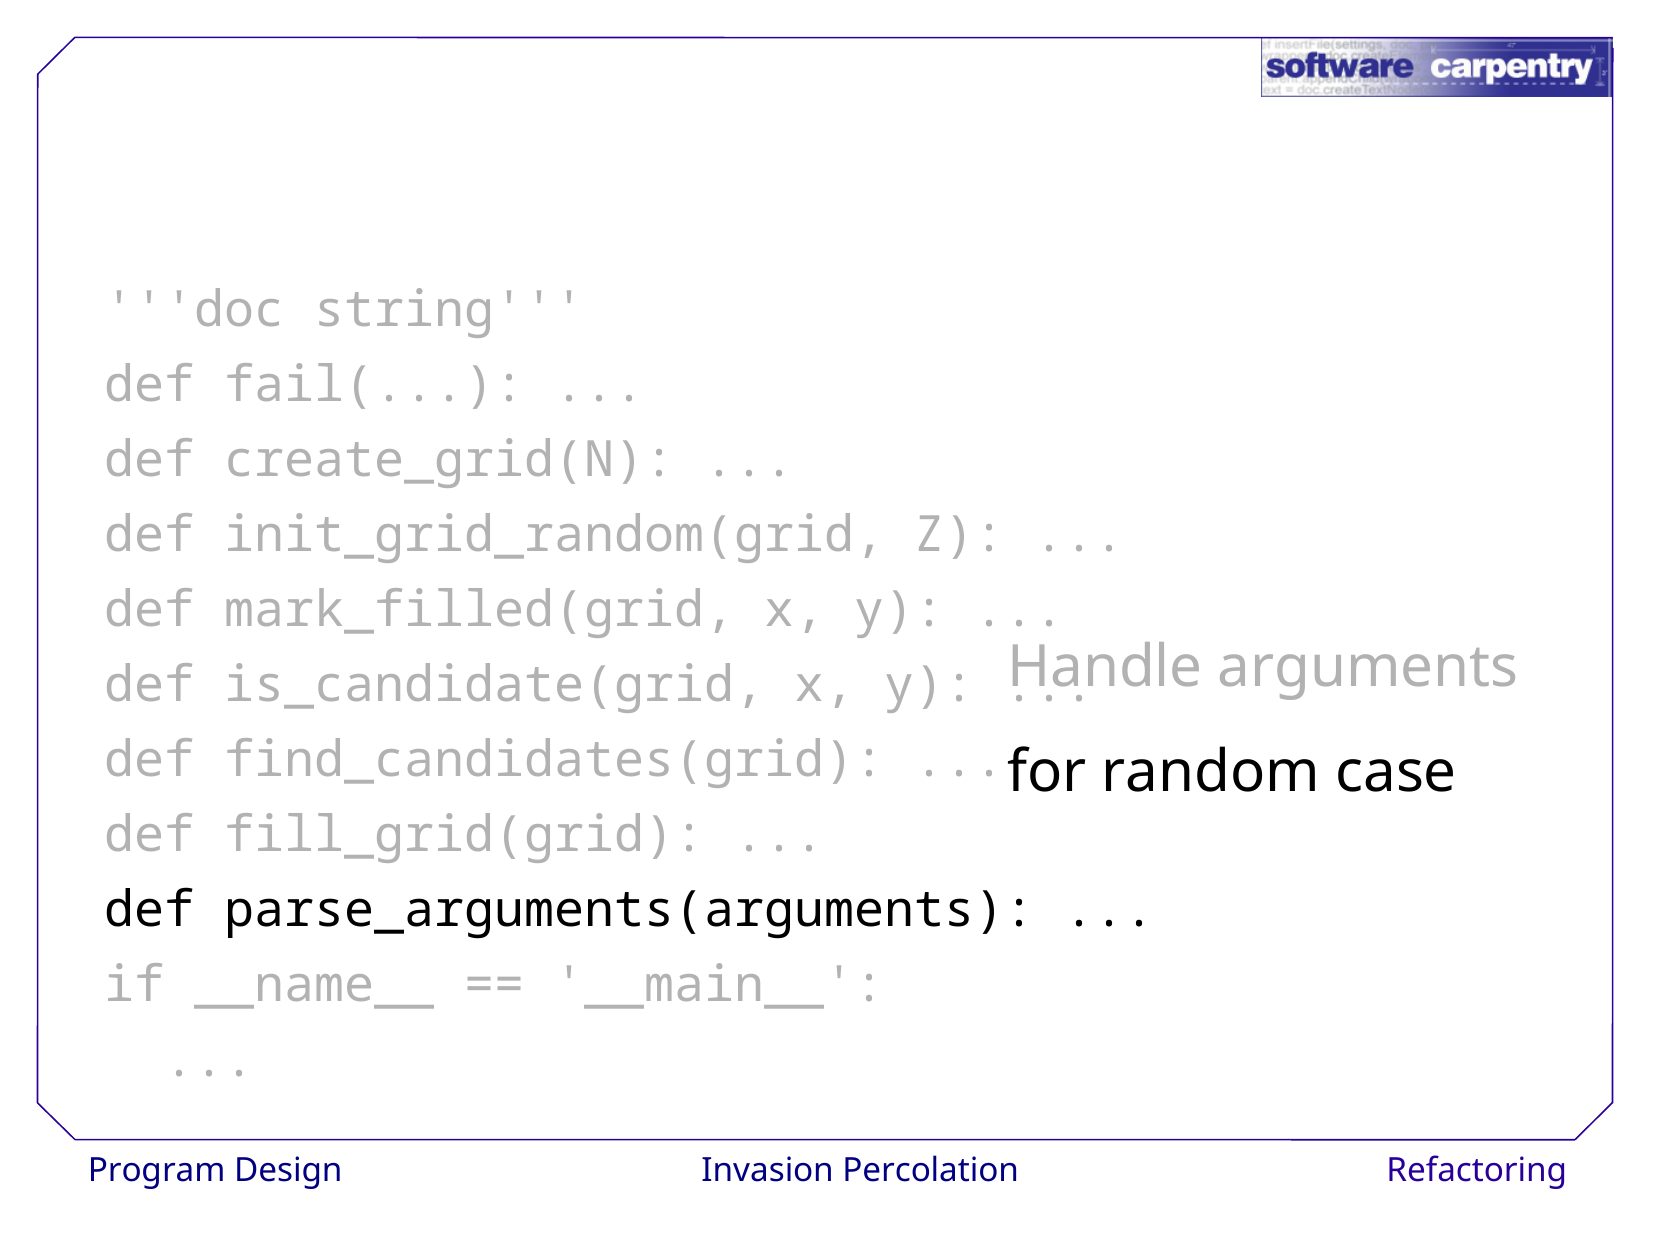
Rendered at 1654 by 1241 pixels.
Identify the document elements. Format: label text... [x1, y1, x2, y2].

picture [1261, 39, 1613, 97]
text_box Handle arguments for random case [992, 585, 1654, 811]
text_box '''doc string''' def fail(...): ... def create_grid(N): ... def init_grid_random(grid, Z): ... def mark_filled(grid, x, y): ... def is_candidate(grid, x, y): ... def find_candidates(grid): ... def fill_grid(grid): ... def parse_arguments(arguments): ... if __name__ == '__main__': ... [89, 253, 1508, 1093]
